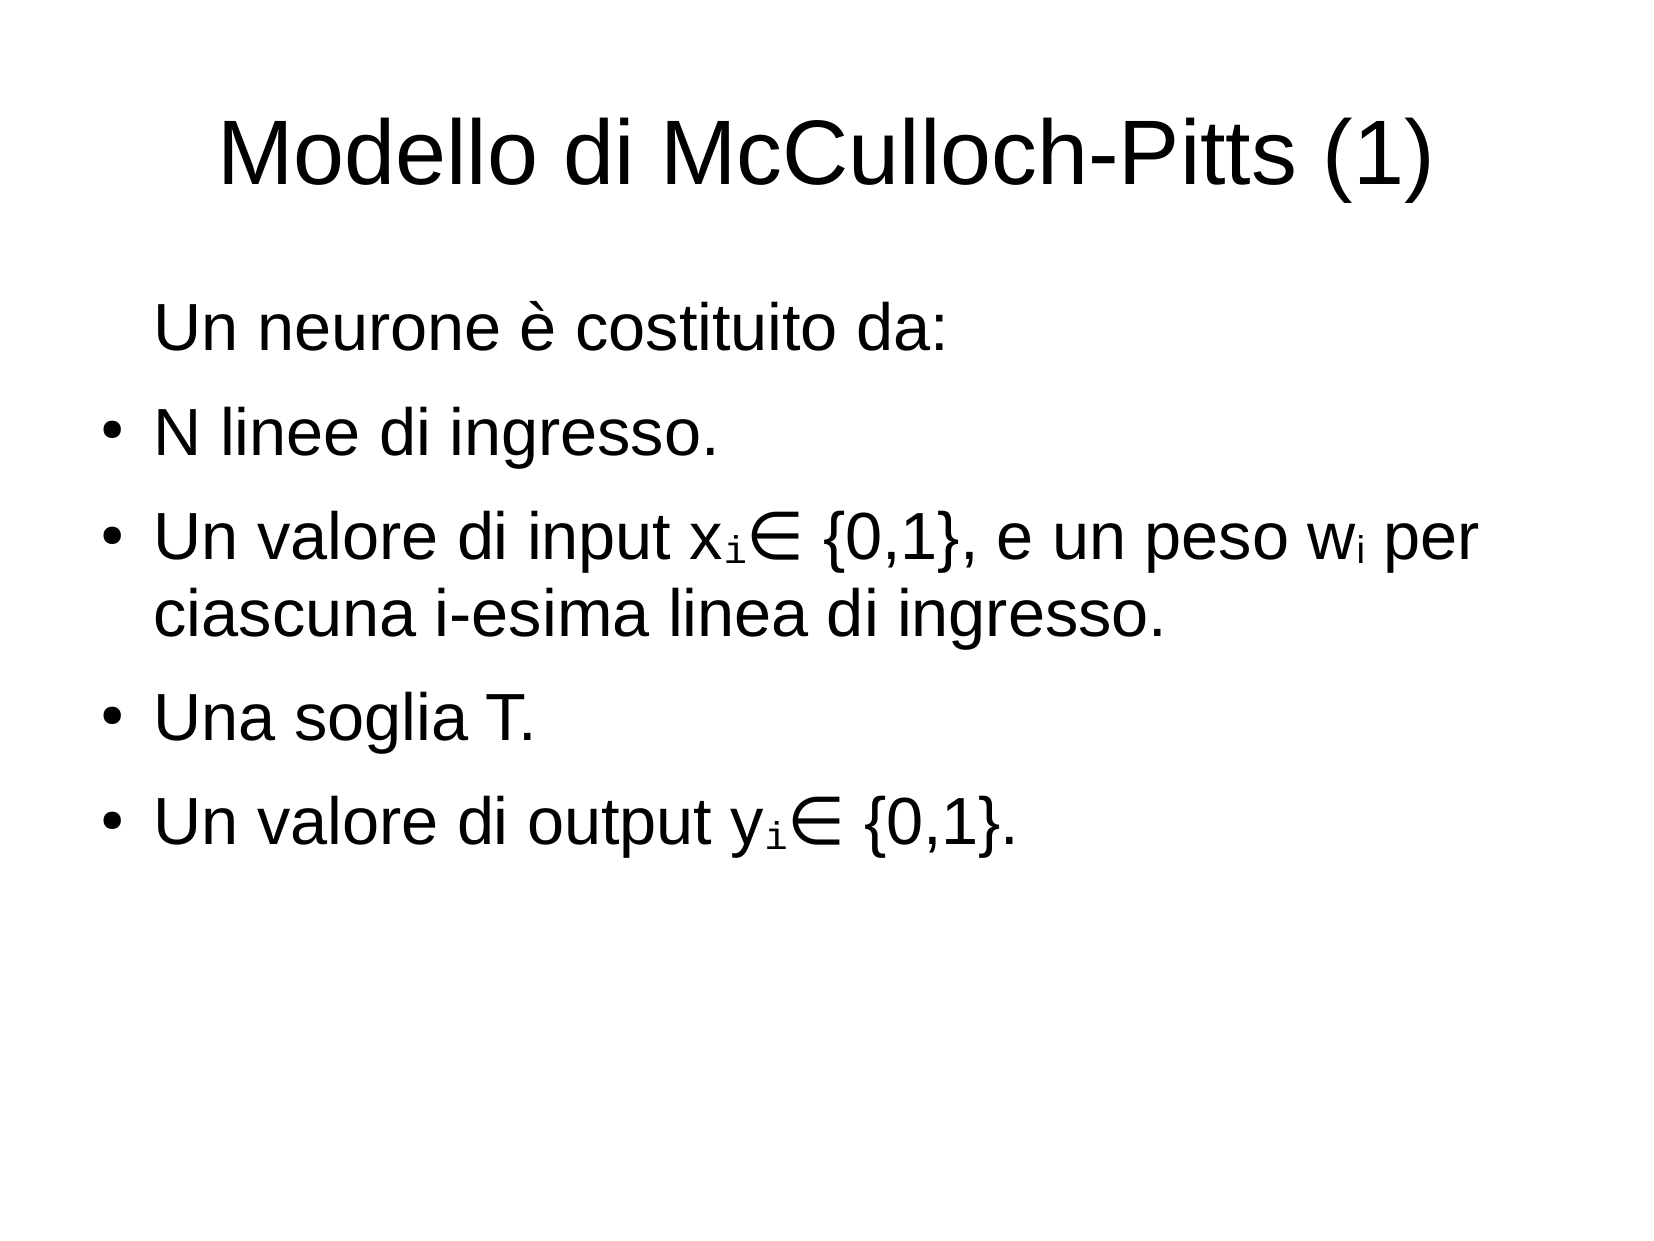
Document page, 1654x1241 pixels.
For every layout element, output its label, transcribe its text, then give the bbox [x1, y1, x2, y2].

list Un neurone è costituito da: N linee di ingresso. Un valore di input xi∈ {0,1}, e un peso wi per ciascuna i-esima linea di ingresso. Una soglia T. Un valore di output yi∈ {0,1}. [82, 290, 1571, 1010]
title Modello di McCulloch-Pitts (1) [82, 49, 1571, 257]
